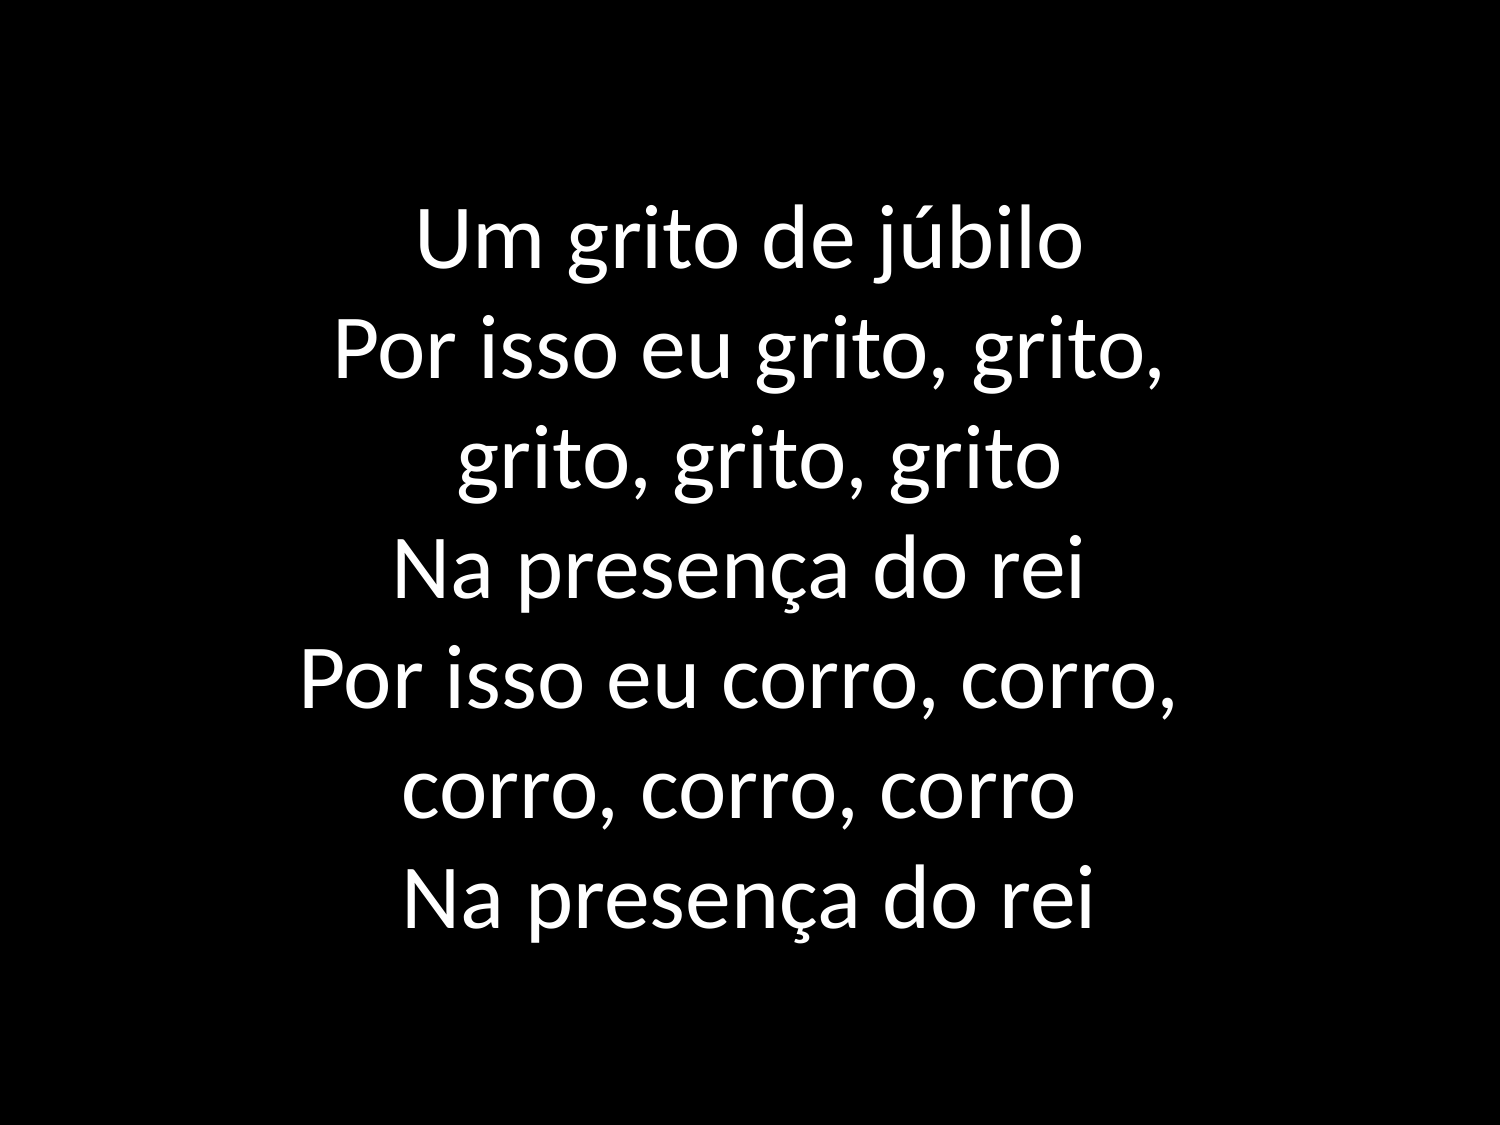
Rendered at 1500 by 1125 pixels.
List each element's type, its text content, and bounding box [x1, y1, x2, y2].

title Um grito de júbilo Por isso eu grito, grito, grito, grito, grito Na presença do rei Por isso eu corro, corro, corro, corro, corro Na presença do rei [35, 45, 1465, 1079]
